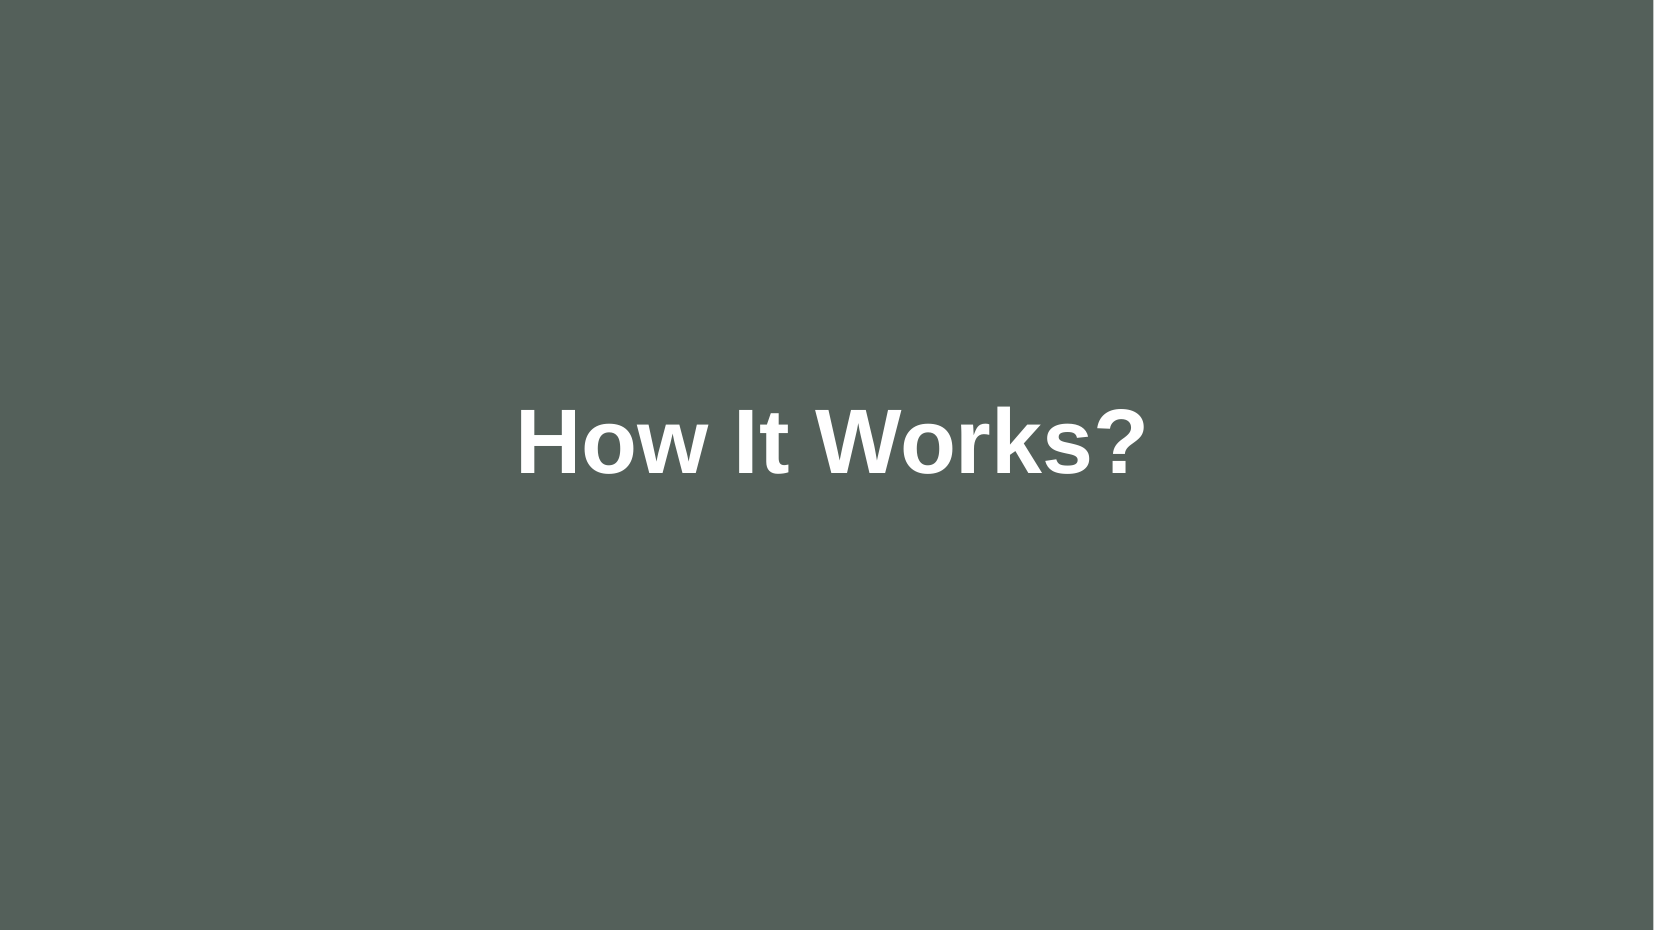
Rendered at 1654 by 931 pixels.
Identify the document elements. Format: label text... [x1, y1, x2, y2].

title How It Works? [94, 388, 1571, 497]
